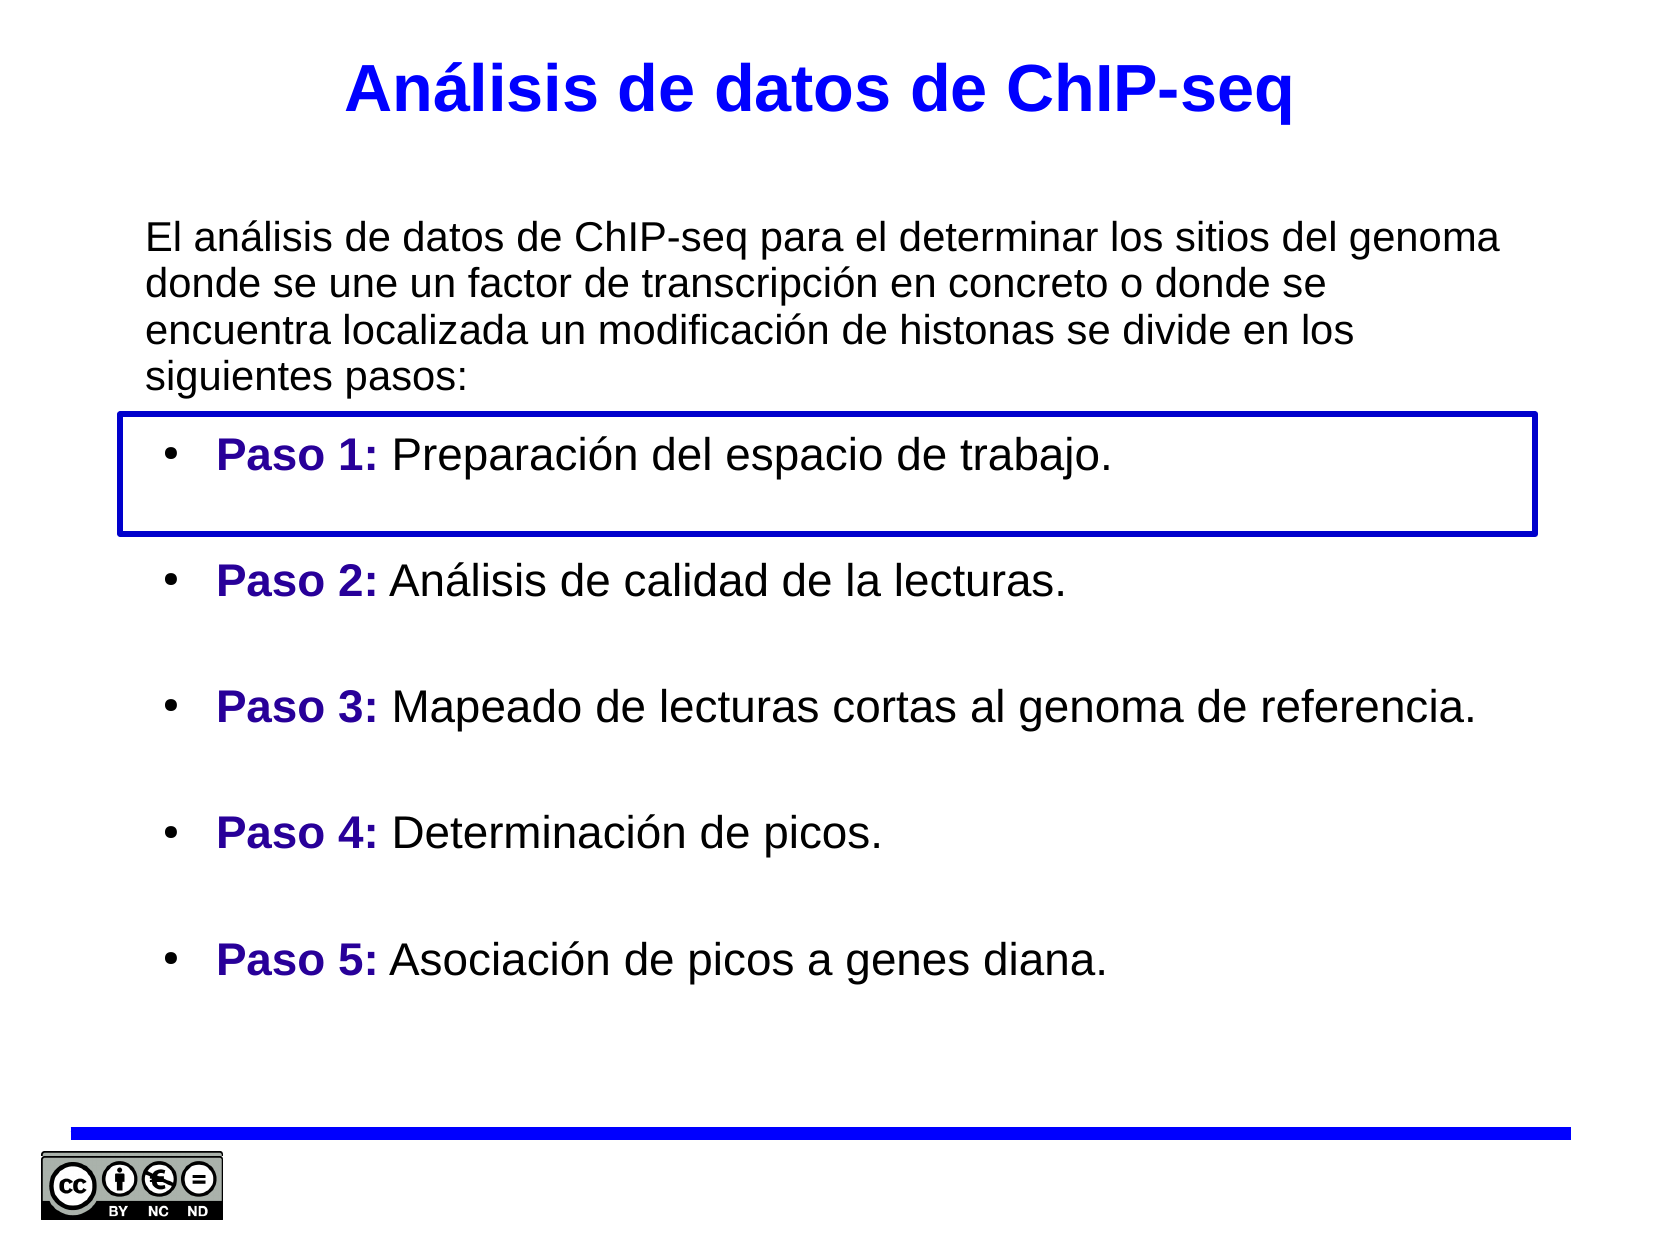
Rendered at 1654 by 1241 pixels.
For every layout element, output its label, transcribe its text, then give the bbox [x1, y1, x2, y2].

list El análisis de datos de ChIP-seq para el determinar los sitios del genoma donde se une un factor de transcripción en concreto o donde se encuentra localizada un modificación de histonas se divide en los siguientes pasos: Paso 1: Preparación del espacio de trabajo. Paso 2: Análisis de calidad de la lecturas. Paso 3: Mapeado de lecturas cortas al genoma de referencia. Paso 4: Determinación de picos. Paso 5: Asociación de picos a genes diana. [123, 417, 1532, 531]
list El análisis de datos de ChIP-seq para el determinar los sitios del genoma donde se une un factor de transcripción en concreto o donde se encuentra localizada un modificación de histonas se divide en los siguientes pasos: Paso 1: Preparación del espacio de trabajo. Paso 2: Análisis de calidad de la lecturas. Paso 3: Mapeado de lecturas cortas al genoma de referencia. Paso 4: Determinación de picos. Paso 5: Asociación de picos a genes diana. [59, 159, 1536, 1064]
title Análisis de datos de ChIP-seq [94, 0, 1583, 192]
picture [41, 1151, 223, 1221]
